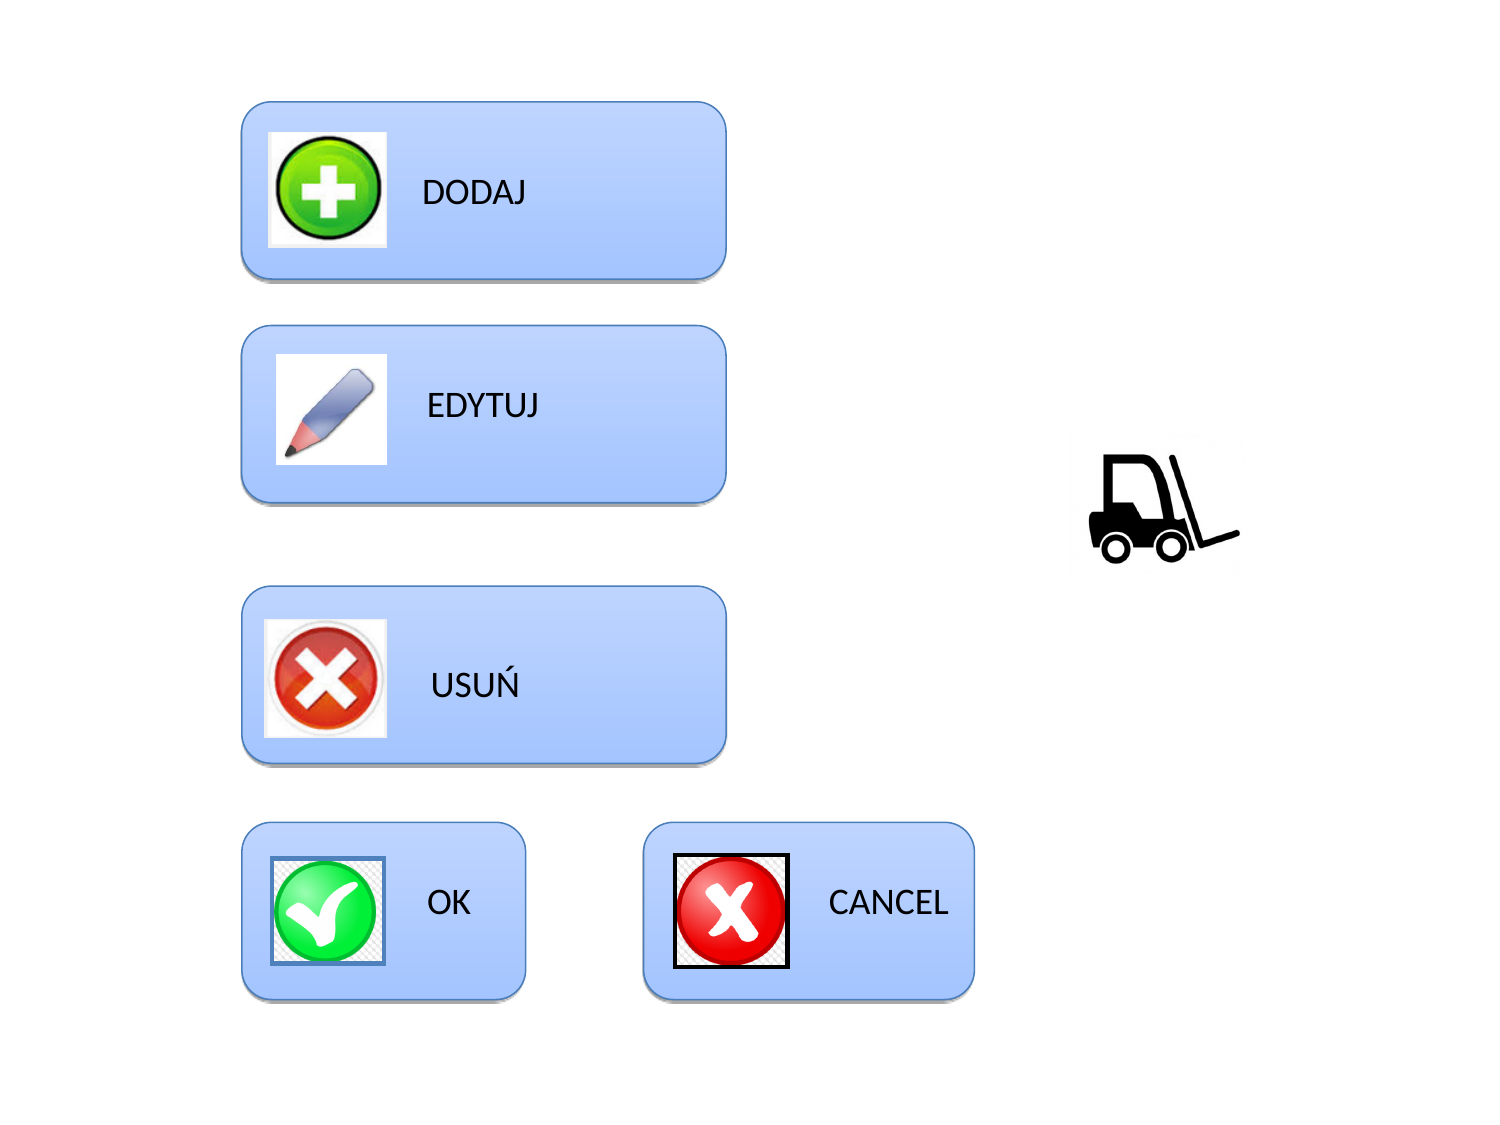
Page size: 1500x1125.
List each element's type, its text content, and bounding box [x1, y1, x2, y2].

text_box EDYTUJ [411, 372, 779, 434]
text_box [643, 822, 975, 1000]
text_box DODAJ [407, 160, 774, 221]
text_box [241, 822, 526, 1000]
picture [264, 619, 387, 738]
picture [276, 354, 387, 465]
text_box OK [412, 869, 502, 931]
picture [676, 856, 786, 966]
text_box USUŃ [415, 652, 782, 714]
text_box [241, 325, 727, 503]
picture [273, 860, 382, 962]
picture [1068, 431, 1246, 574]
text_box [241, 101, 727, 280]
picture [268, 132, 387, 248]
text_box [241, 586, 727, 764]
text_box CANCEL [813, 869, 987, 931]
